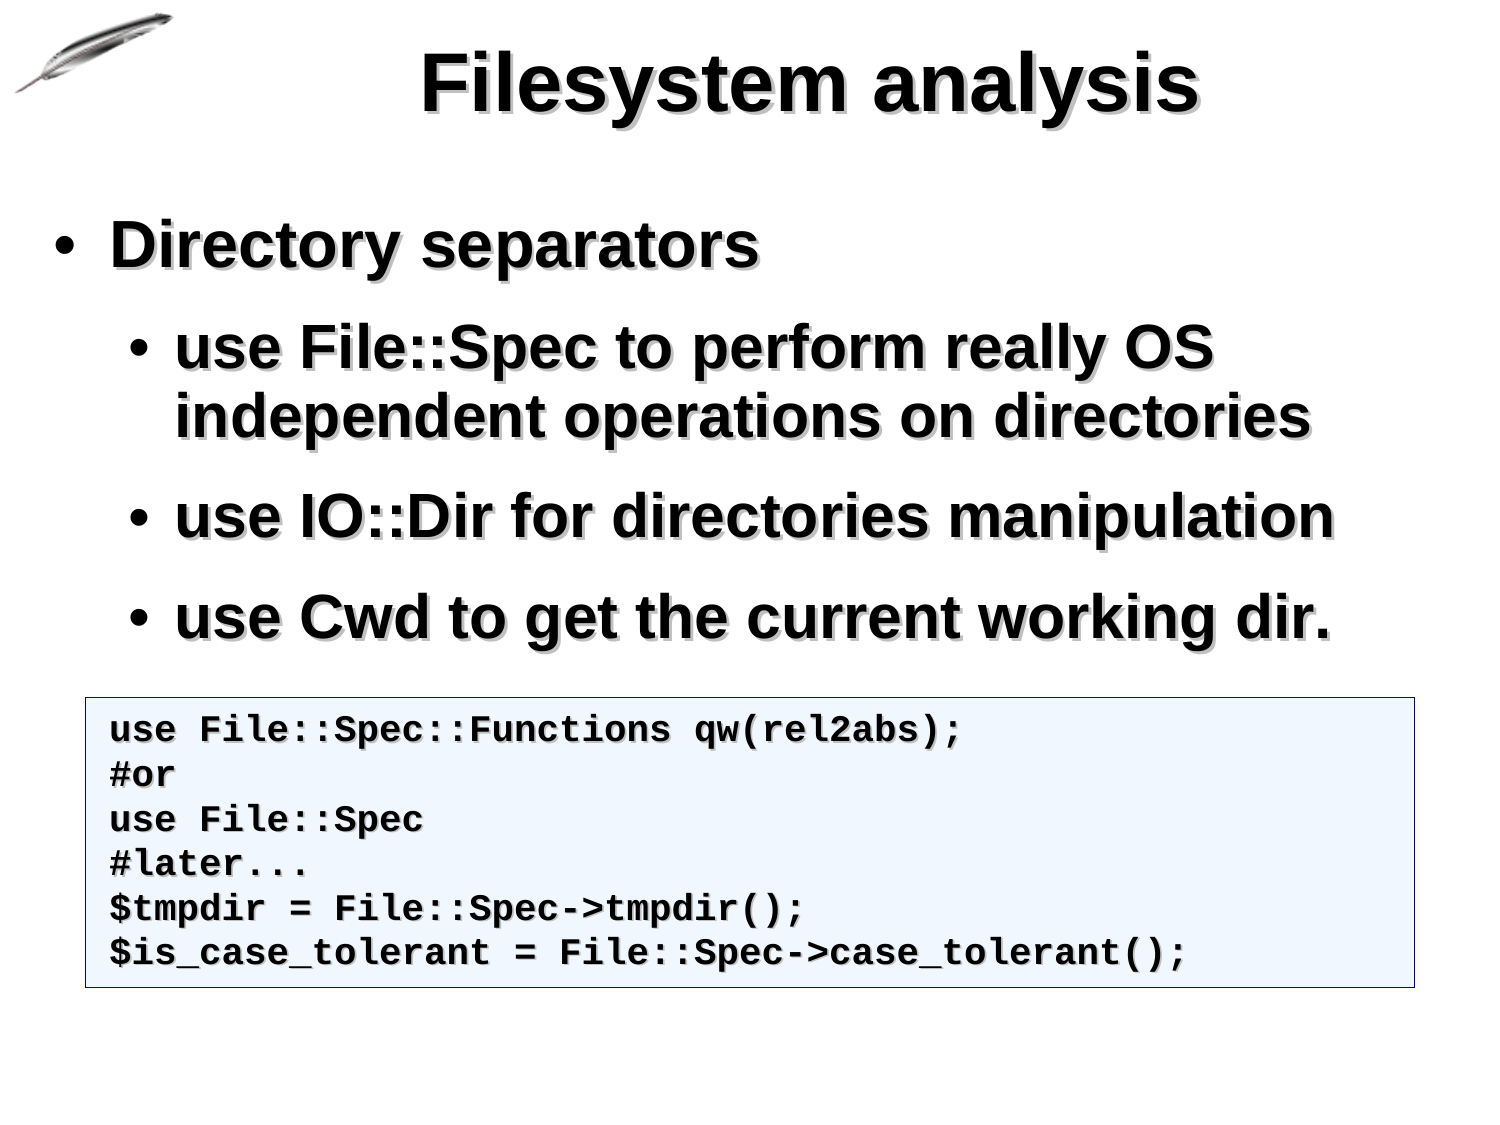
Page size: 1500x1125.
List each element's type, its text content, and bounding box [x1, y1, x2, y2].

picture [11, 11, 179, 95]
text_box use File::Spec::Functions qw(rel2abs); #or use File::Spec #later... $tmpdir = File::Spec->tmpdir(); $is_case_tolerant = File::Spec->case_tolerant(); [85, 696, 1415, 988]
list Directory separators use File::Spec to perform really OS independent operations on directories use IO::Dir for directories manipulation use Cwd to get the current working dir. [53, 207, 1447, 1084]
title Filesystem analysis [419, 0, 1459, 183]
